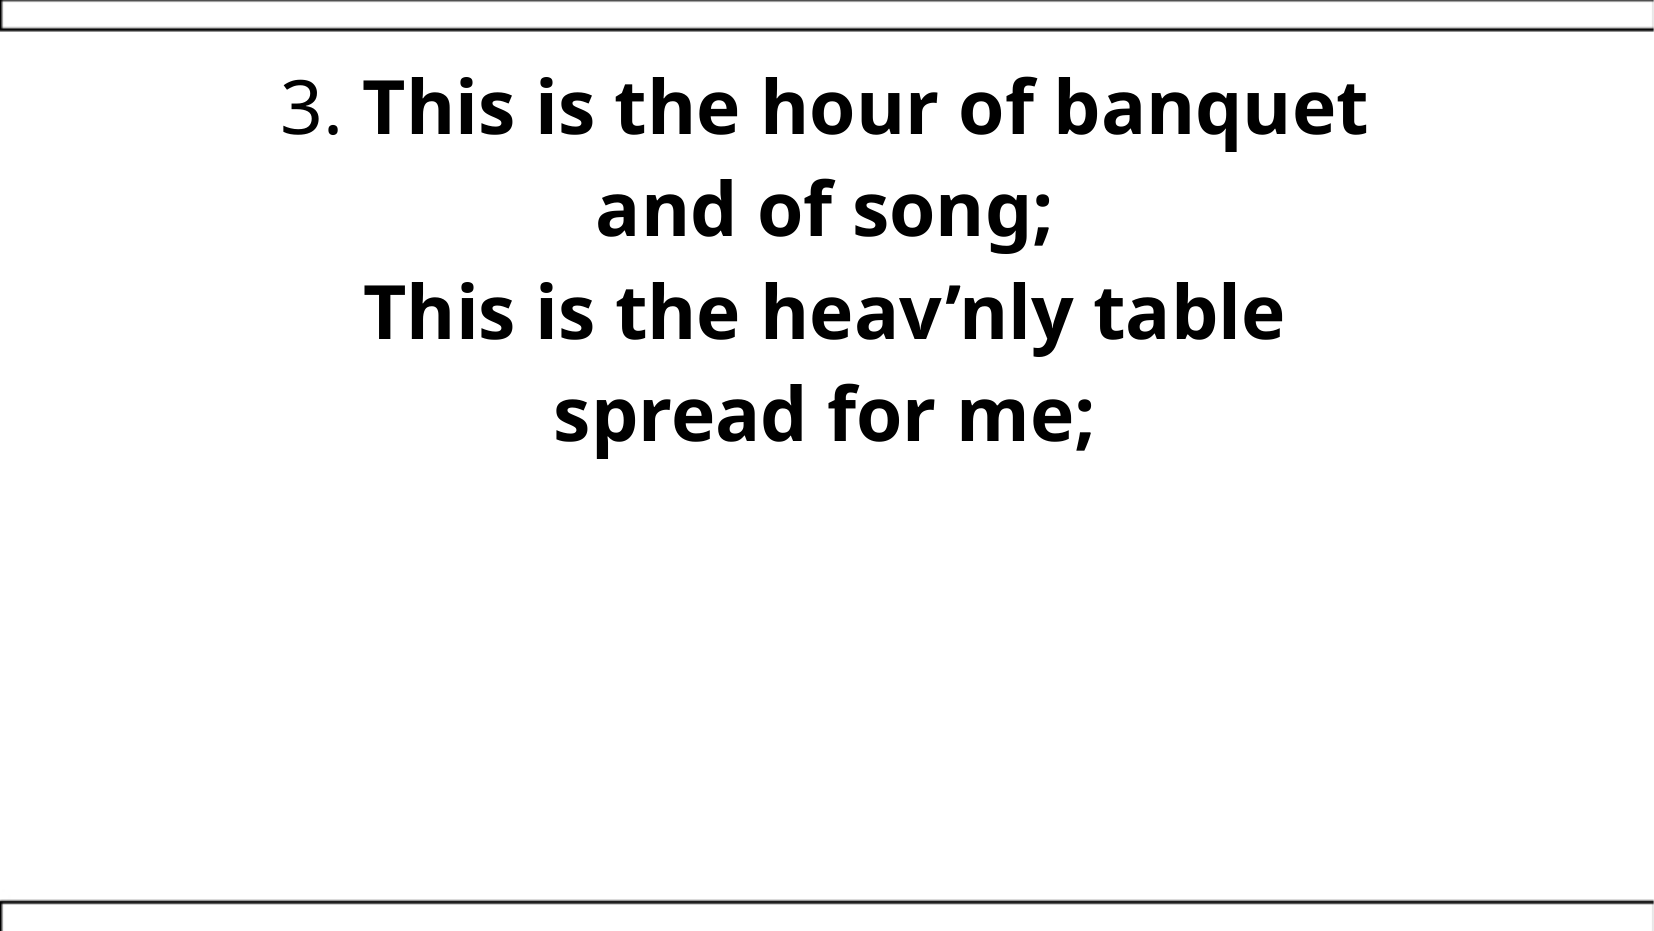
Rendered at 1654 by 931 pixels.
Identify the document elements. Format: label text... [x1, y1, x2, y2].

picture [0, 0, 1654, 931]
text_box 3. This is the hour of banquet and of song; This is the heav’nly table spread for me; [75, 46, 1576, 466]
